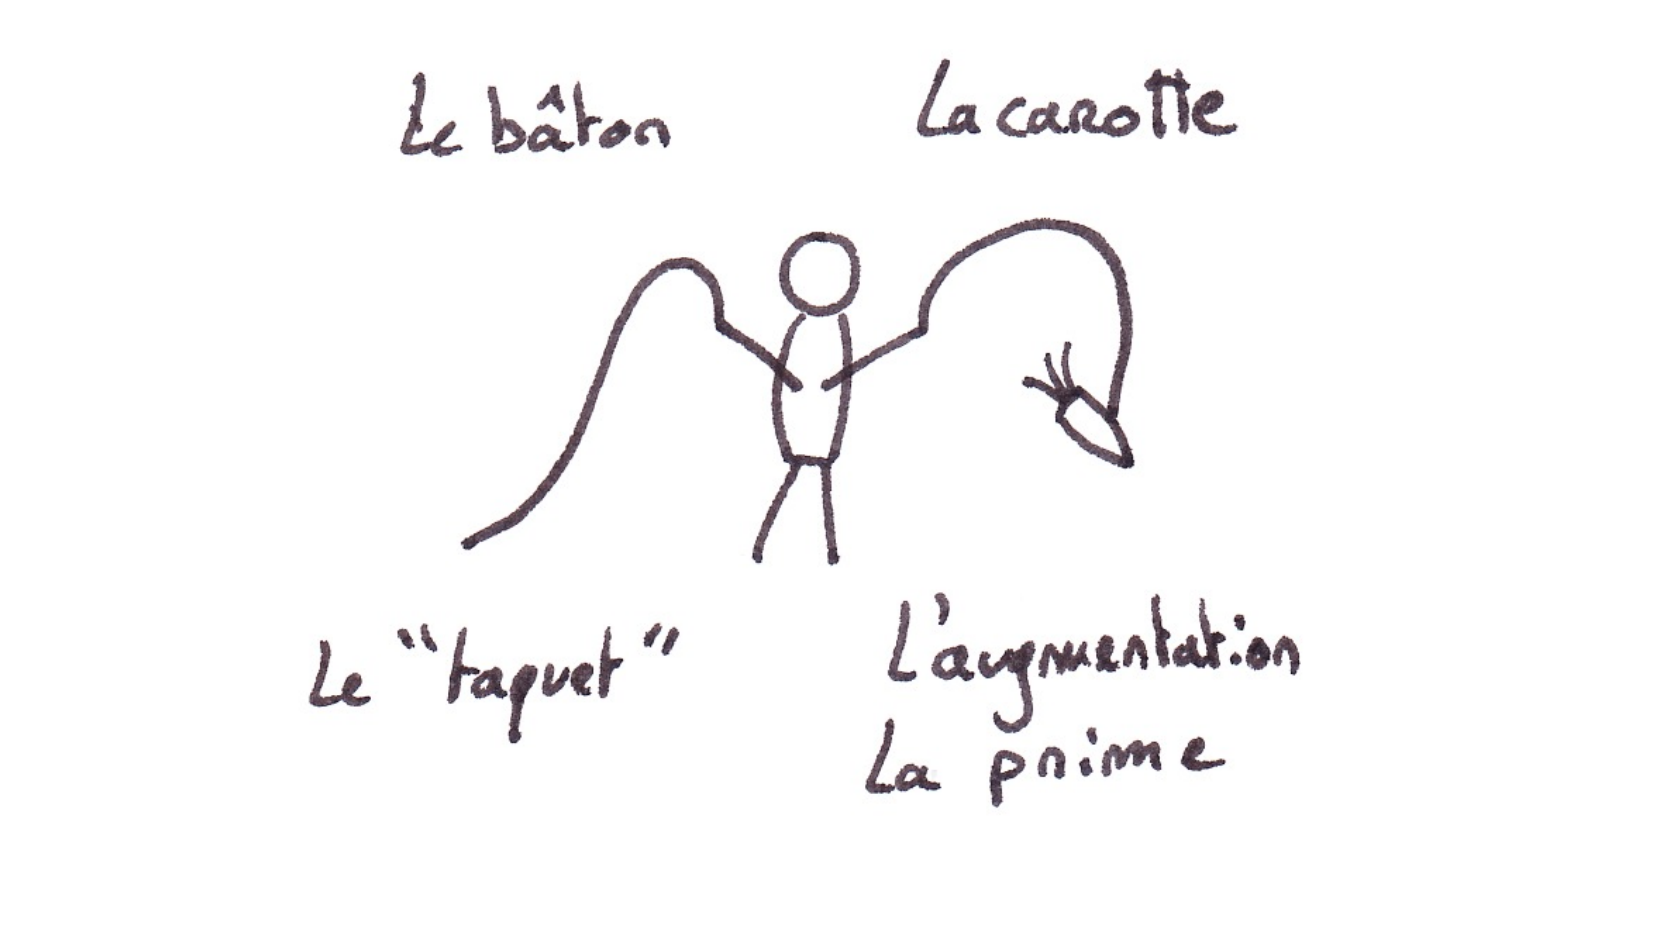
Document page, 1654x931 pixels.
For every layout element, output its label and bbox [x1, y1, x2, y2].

picture [150, 49, 1426, 871]
